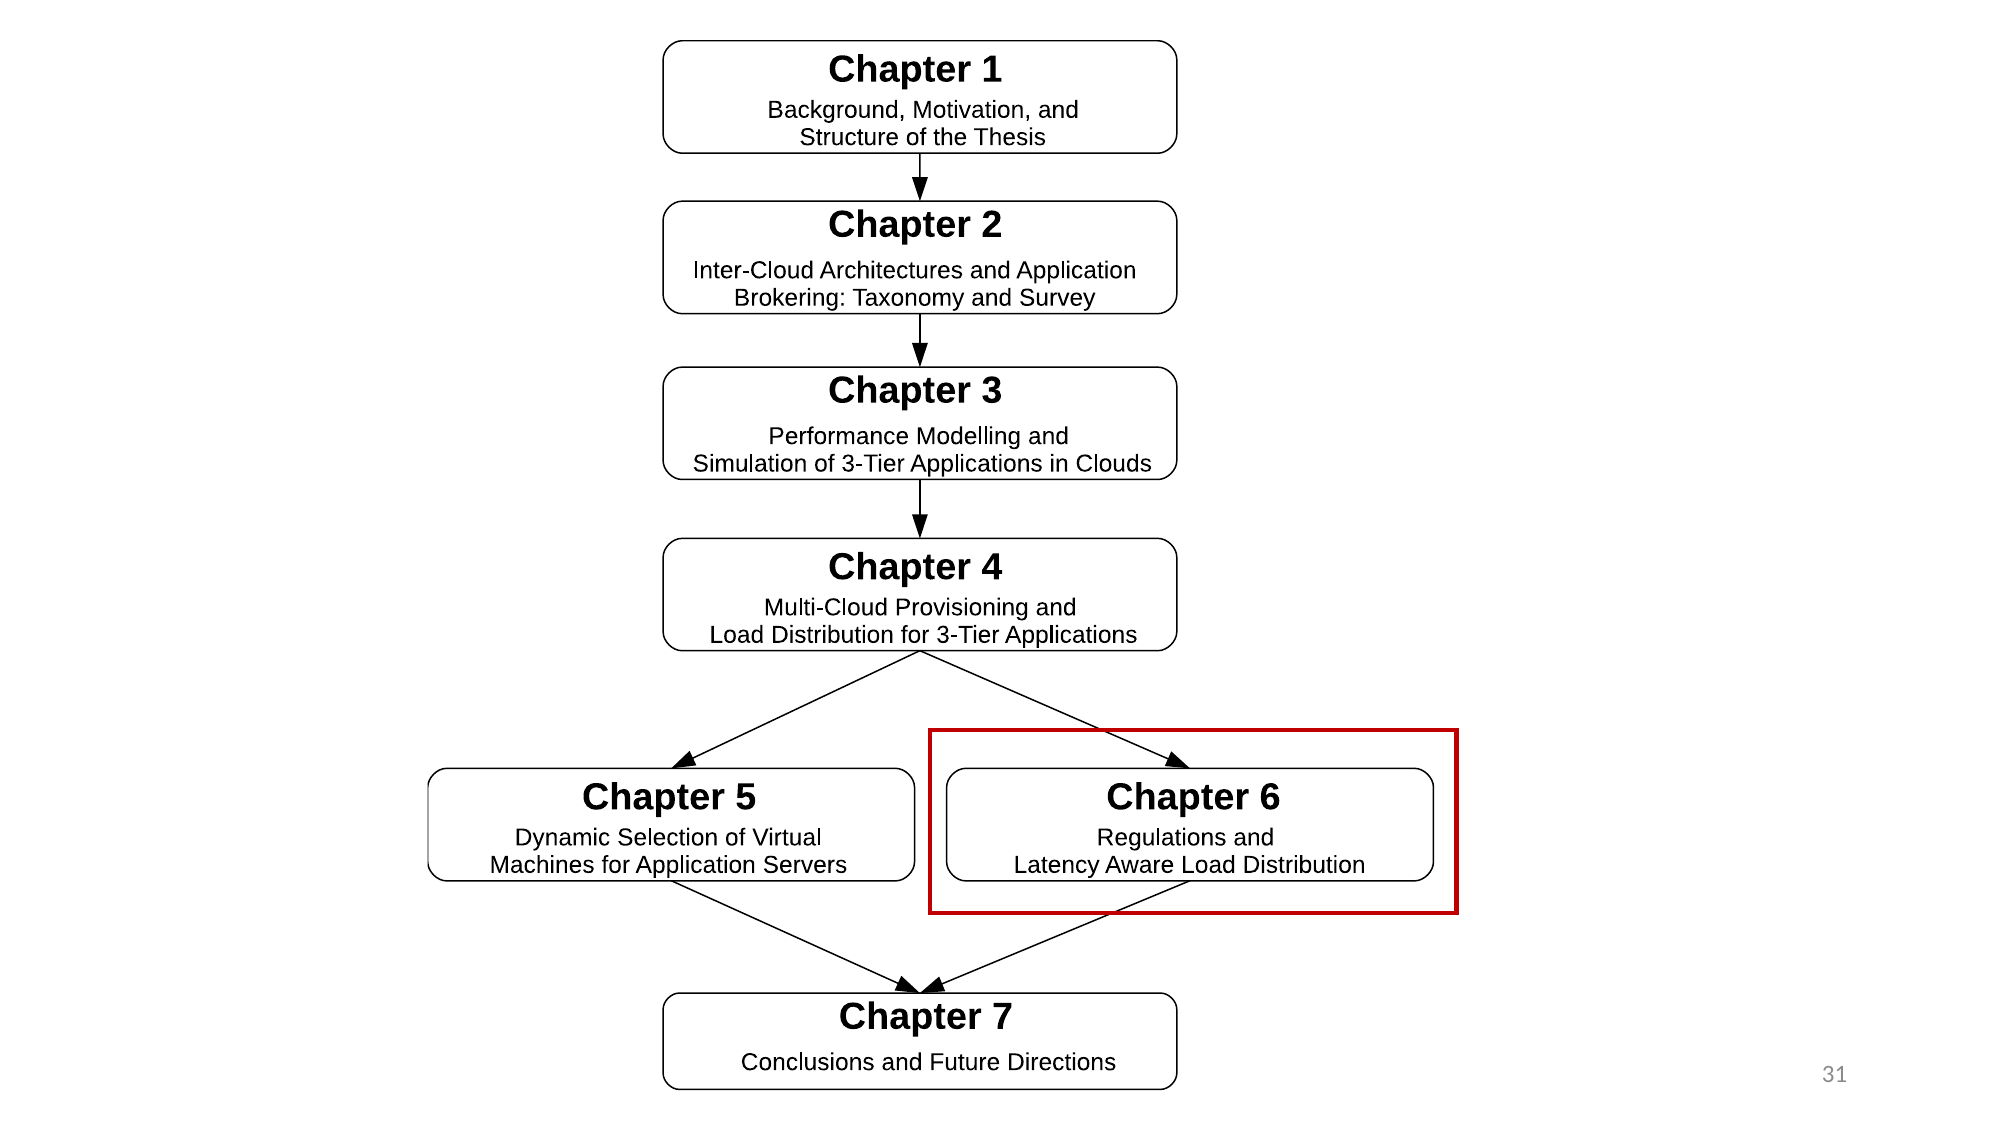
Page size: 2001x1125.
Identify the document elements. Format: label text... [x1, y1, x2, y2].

slide_number <number> [1412, 1042, 1863, 1103]
picture [427, 40, 1439, 1095]
picture [932, 732, 1439, 911]
